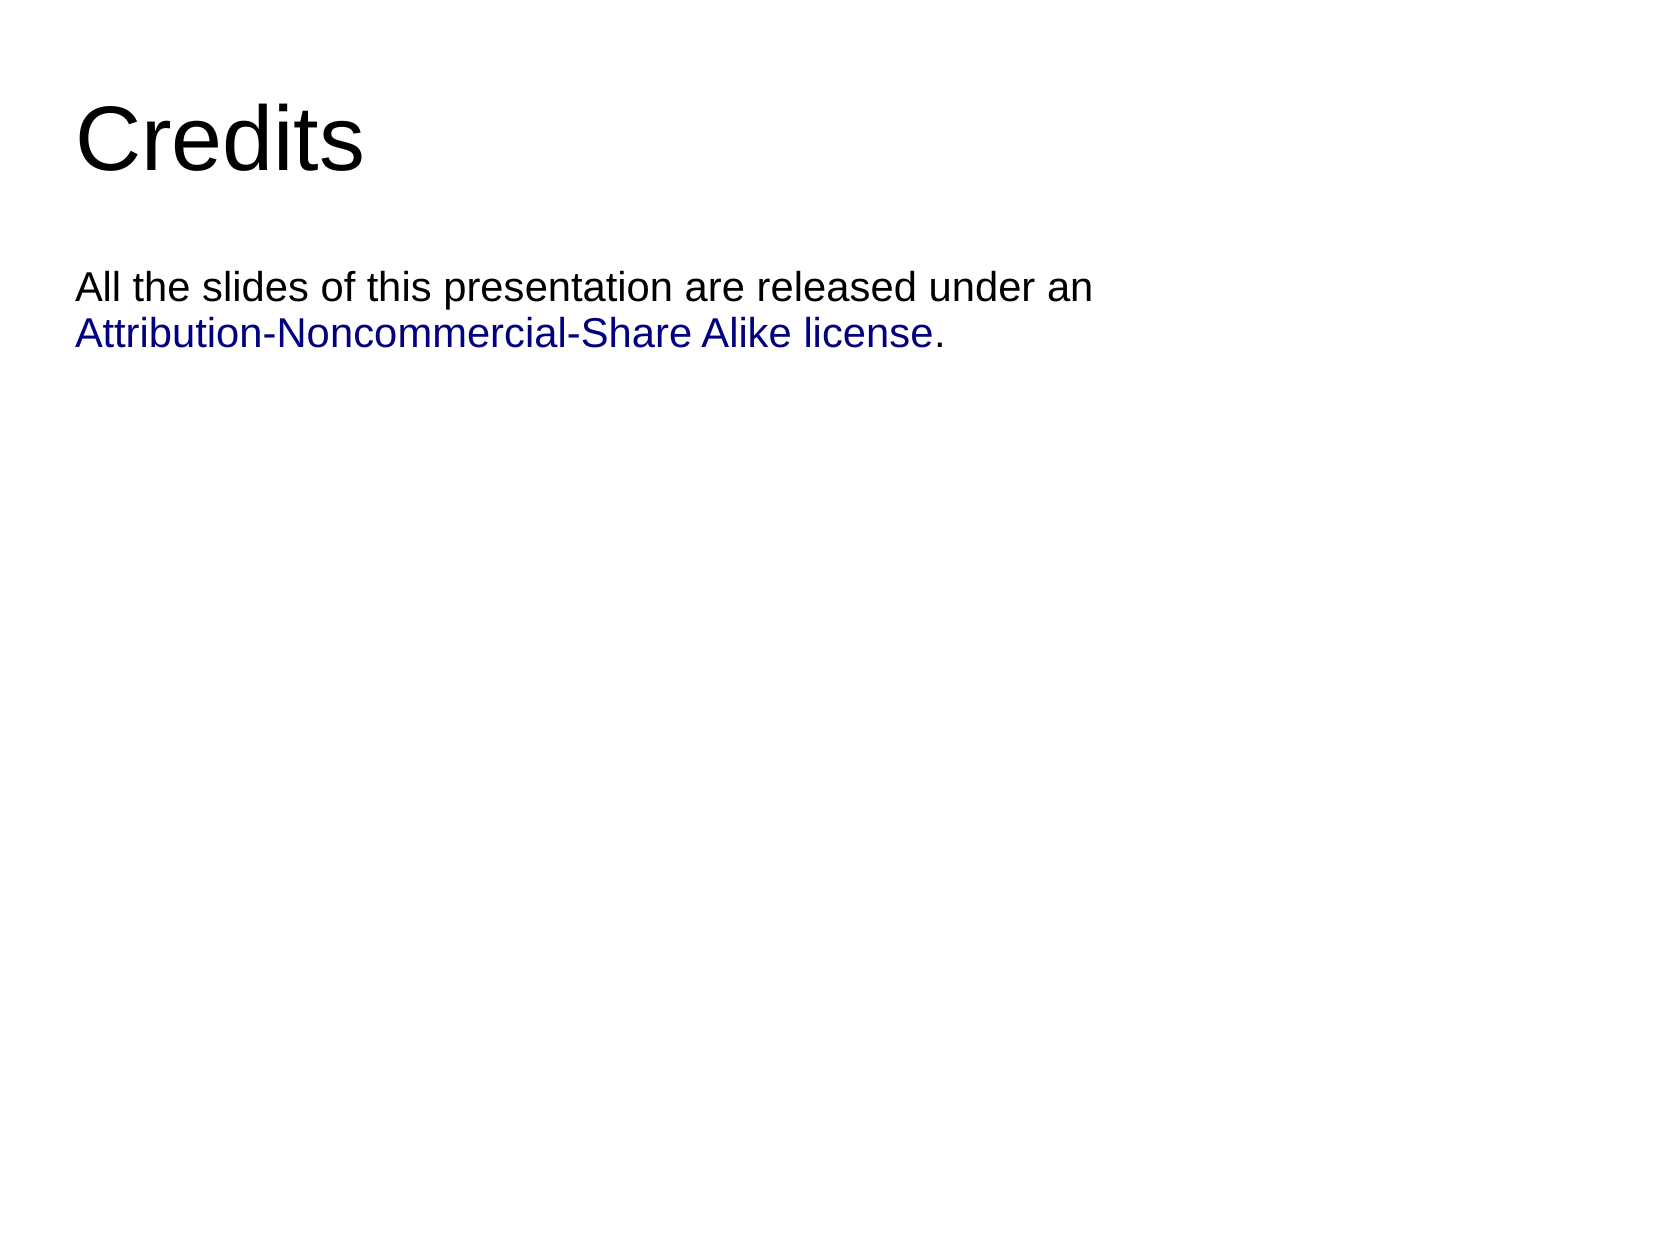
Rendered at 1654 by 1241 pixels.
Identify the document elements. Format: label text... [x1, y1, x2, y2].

title Credits [75, 44, 1425, 233]
list All the slides of this presentation are released under an Attribution-Noncommercial-Share Alike license. [75, 263, 1425, 916]
